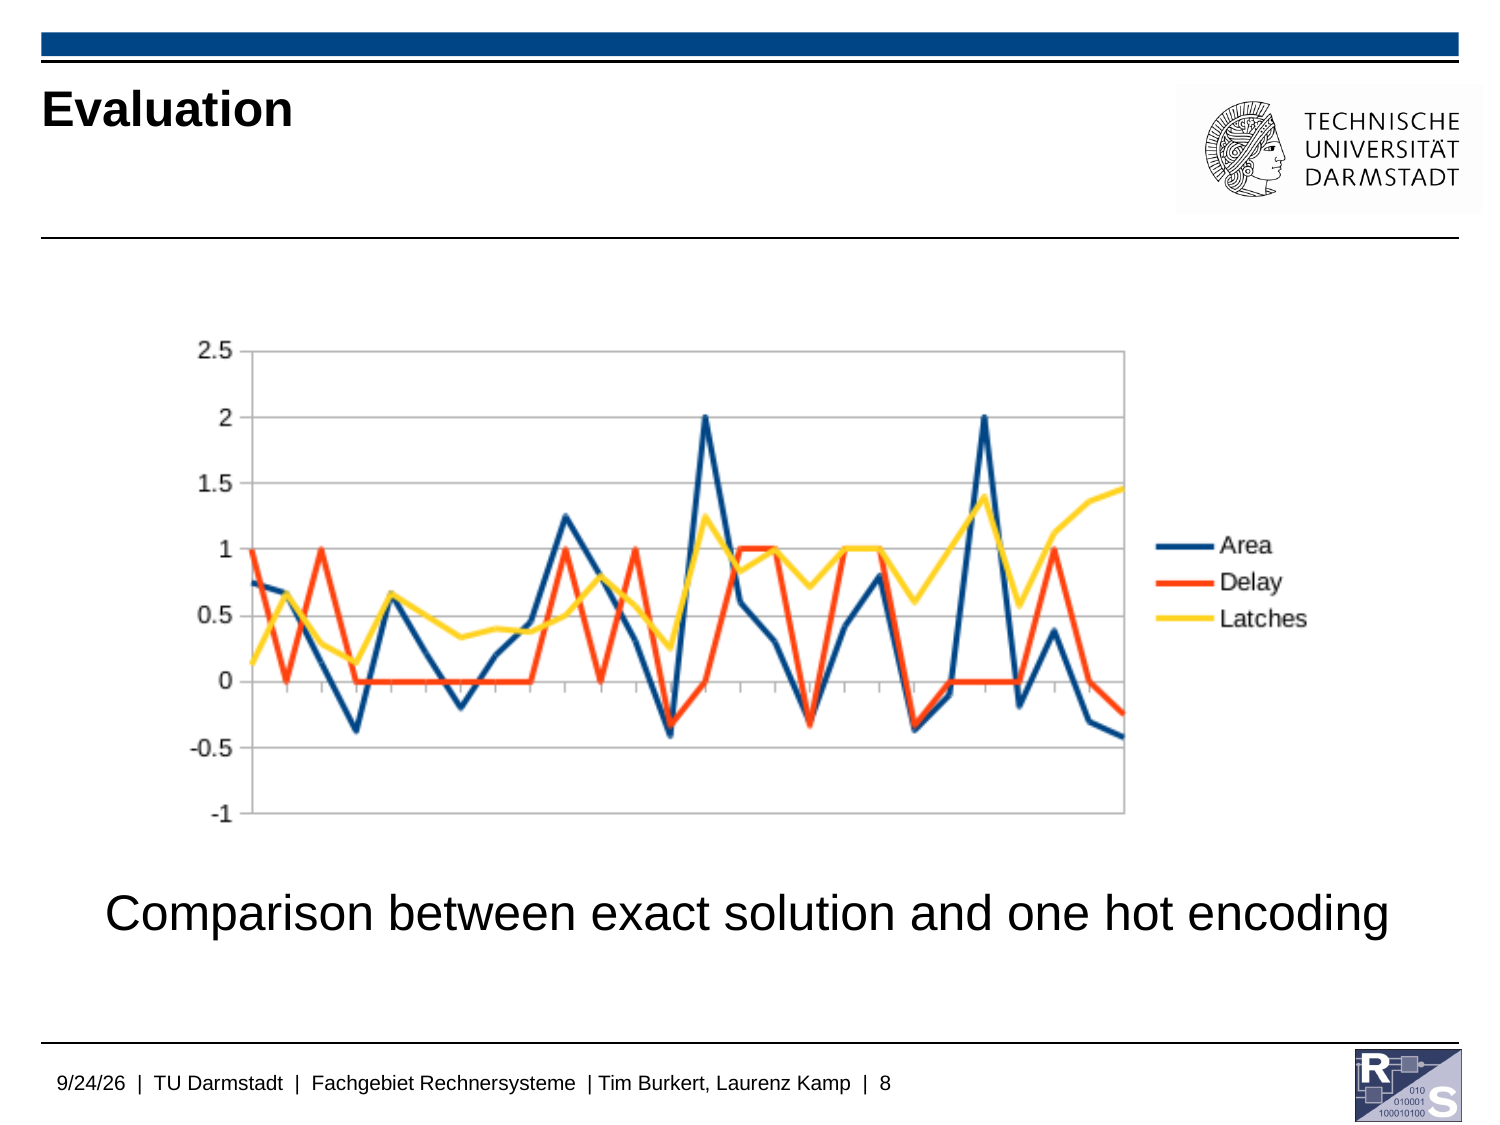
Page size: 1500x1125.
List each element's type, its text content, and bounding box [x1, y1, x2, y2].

picture [167, 326, 1334, 839]
list Comparison between exact solution and one hot encoding [41, 884, 1455, 1031]
picture [1355, 1049, 1462, 1122]
title Evaluation [41, 61, 1131, 212]
